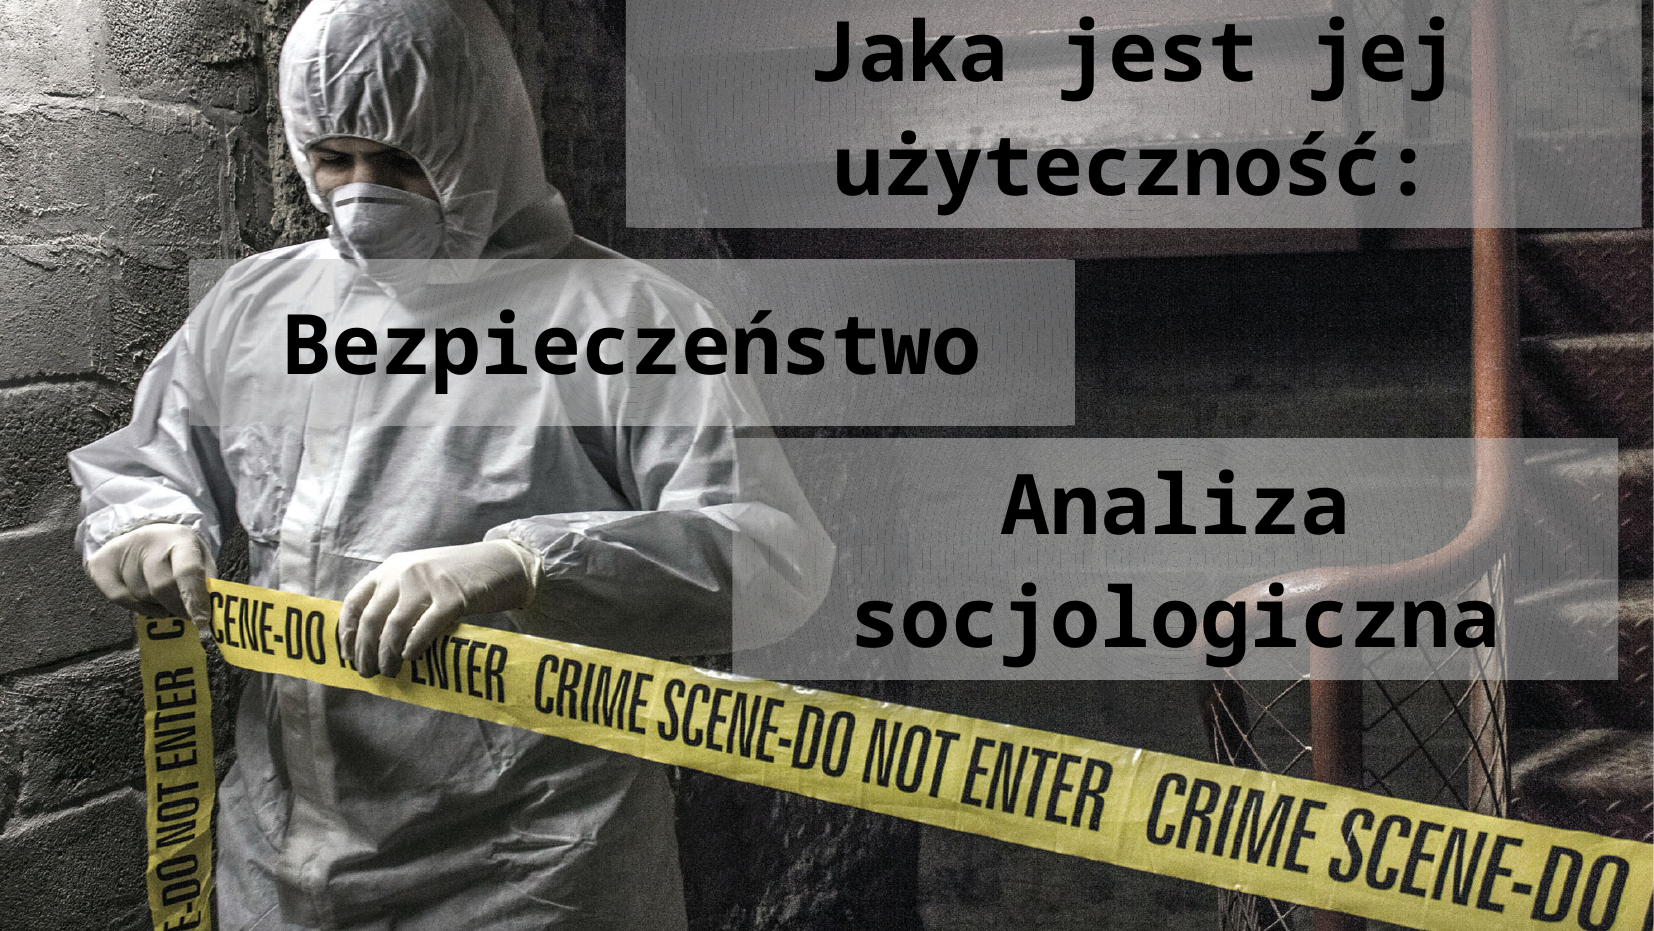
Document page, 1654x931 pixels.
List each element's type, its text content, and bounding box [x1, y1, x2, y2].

text_box Jaka jest jej użyteczność: [625, 15, 1642, 198]
text_box Bezpieczeństwo [188, 259, 1075, 426]
picture [0, 0, 1654, 931]
text_box Analiza socjologiczna [732, 468, 1619, 650]
